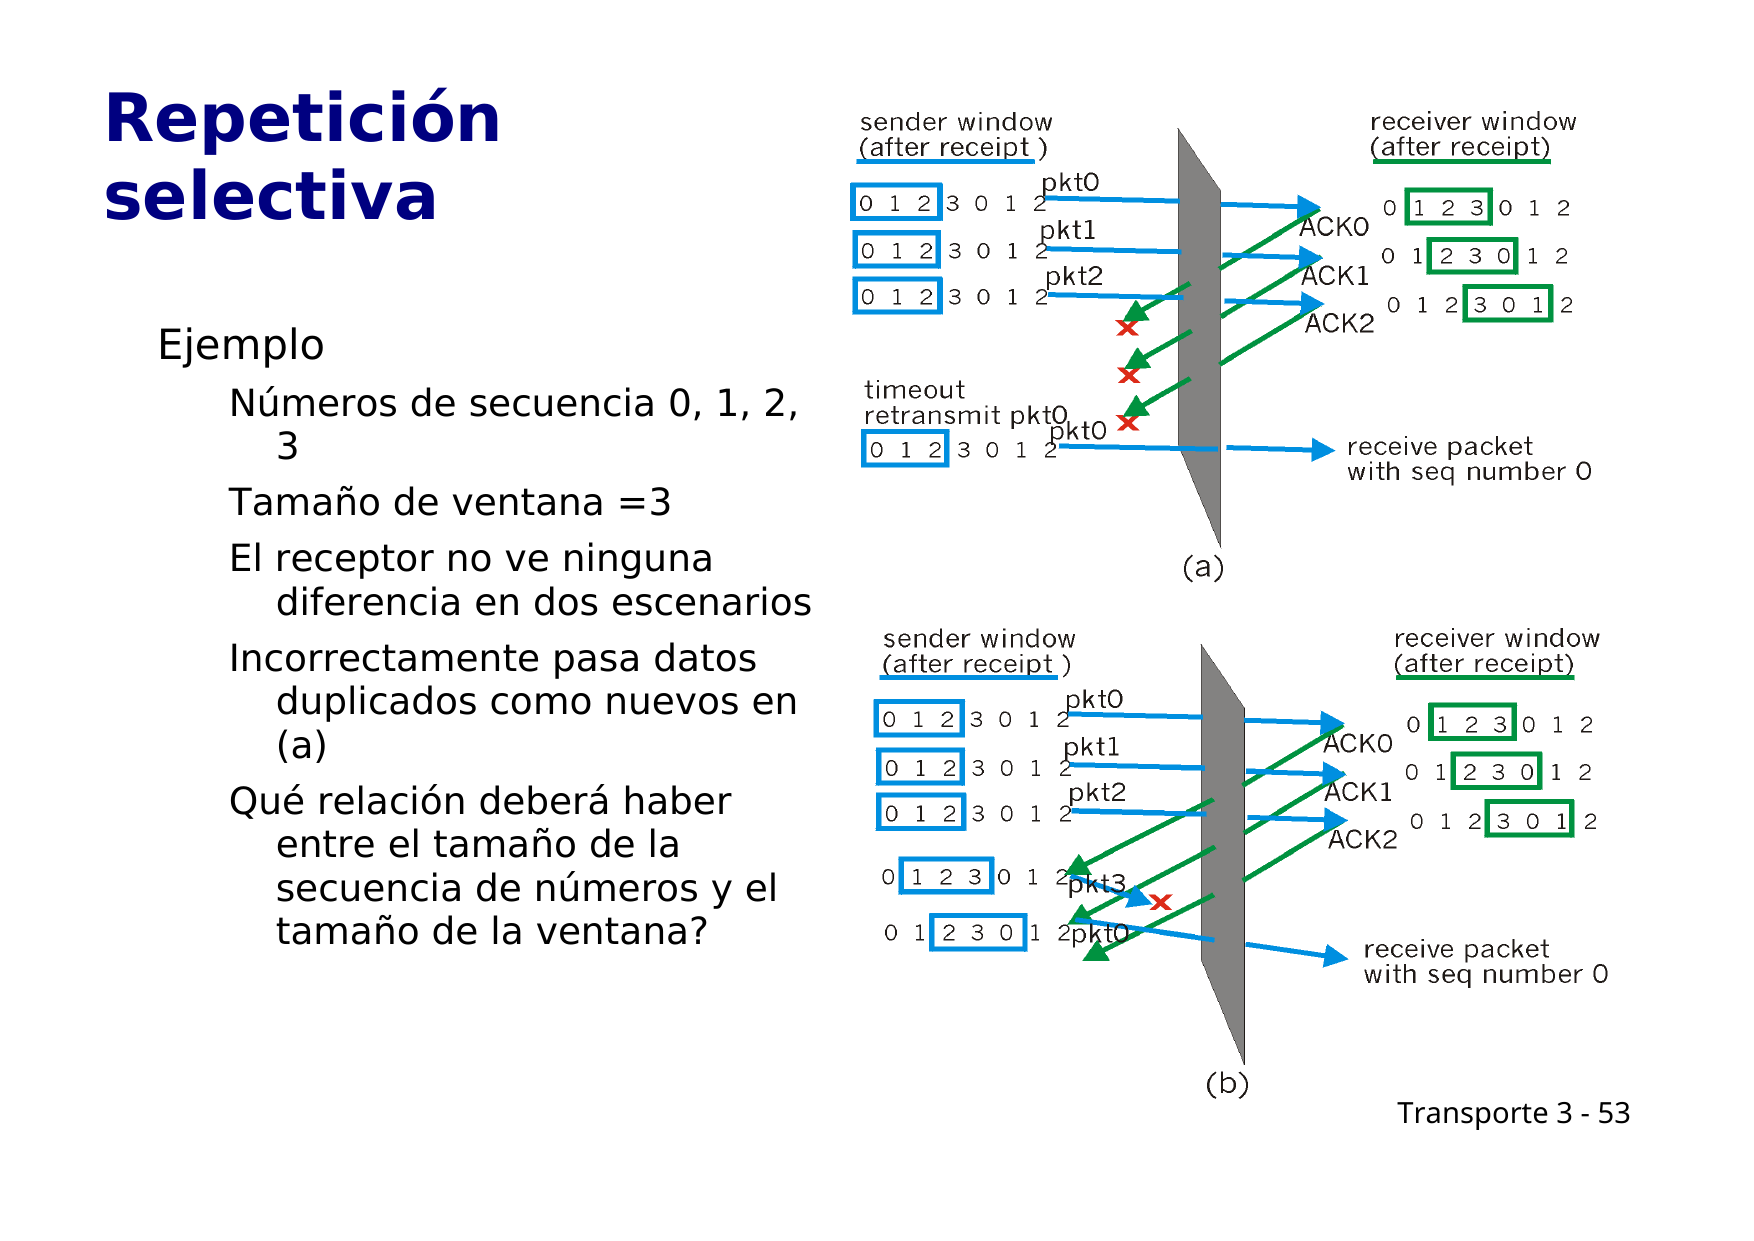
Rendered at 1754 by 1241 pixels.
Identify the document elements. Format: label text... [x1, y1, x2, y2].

list Ejemplo Números de secuencia 0, 1, 2, 3 Tamaño de ventana =3 El receptor no ve ninguna diferencia en dos escenarios Incorrectamente pasa datos duplicados como nuevos en (a) Qué relación deberá haber entre el tamaño de la secuencia de números y el tamaño de la ventana? [154, 320, 833, 1082]
title Repetición selectiva [88, 71, 1654, 321]
picture [850, 111, 1608, 1099]
